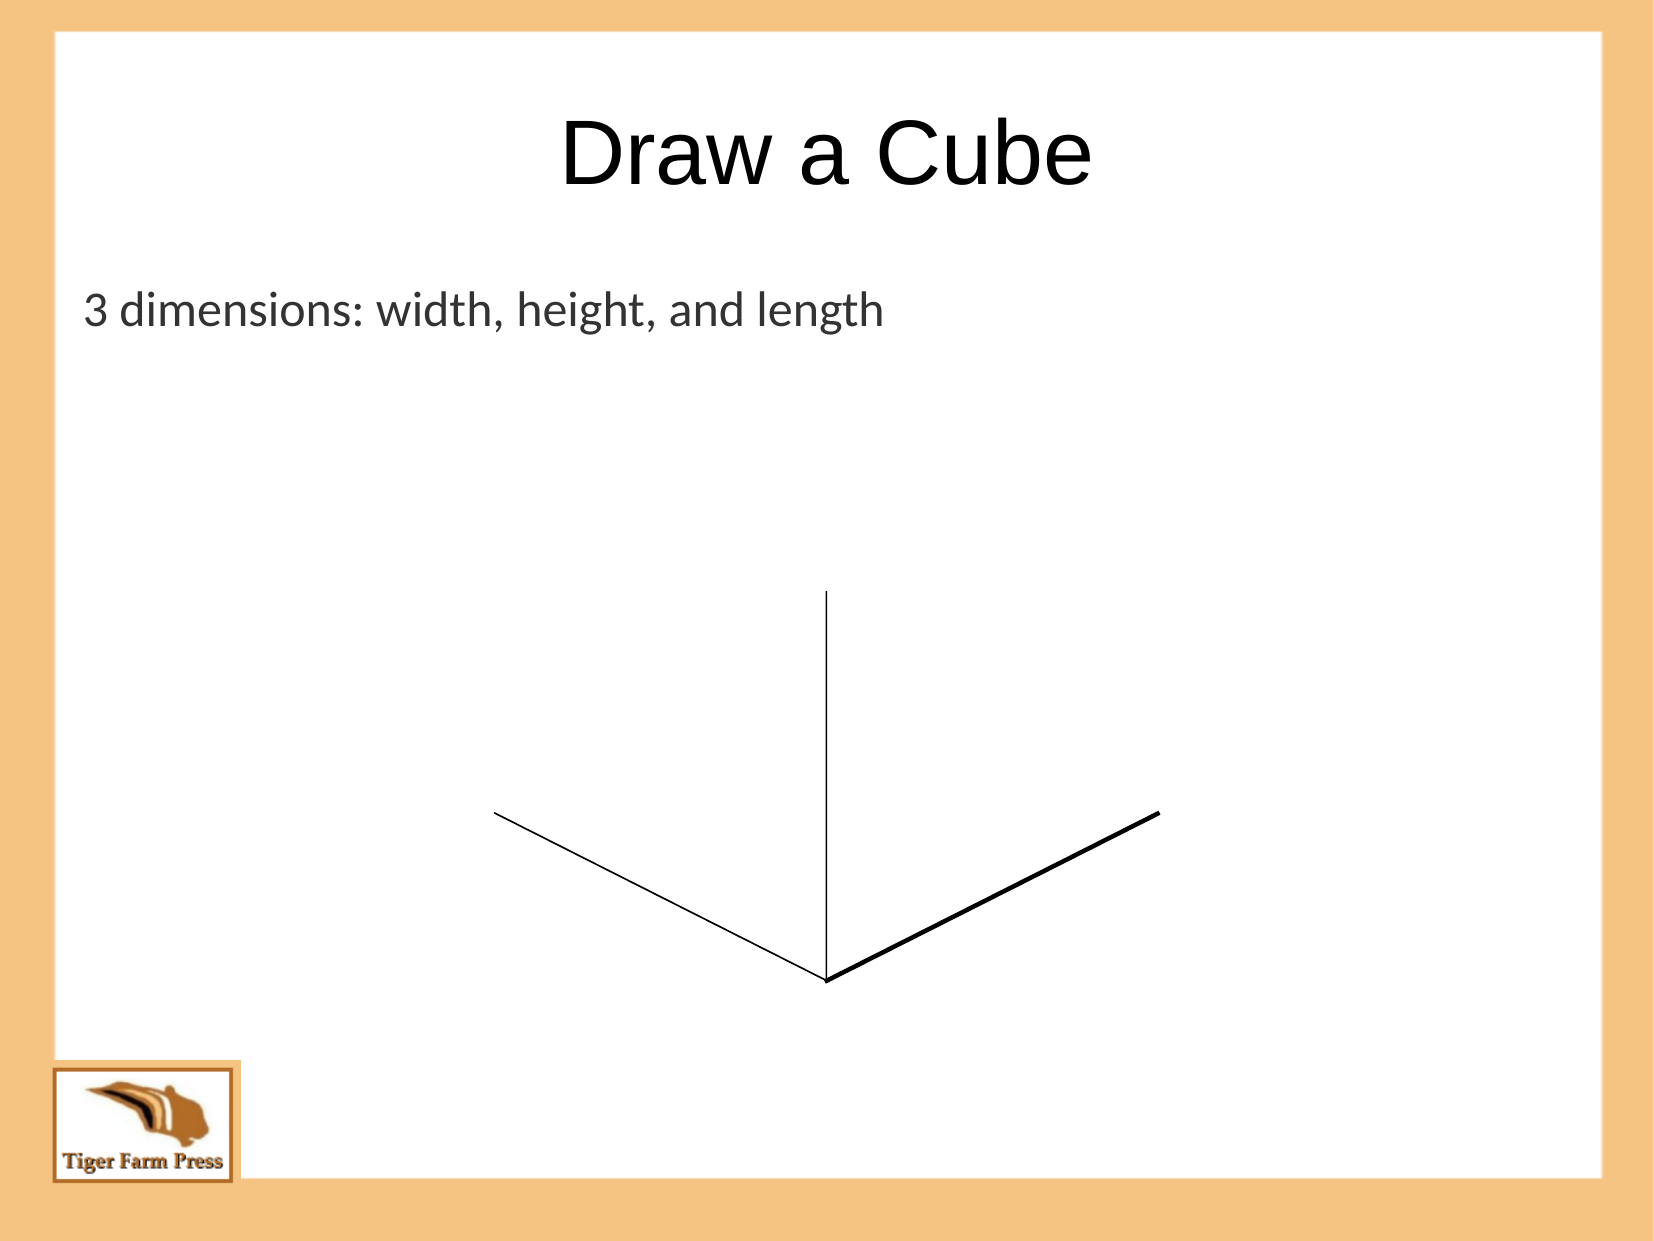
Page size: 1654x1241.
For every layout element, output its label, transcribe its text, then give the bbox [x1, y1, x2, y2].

picture [0, 0, 1654, 1241]
title Draw a Cube [82, 49, 1572, 257]
list 3 dimensions: width, height, and length [82, 290, 1572, 1109]
